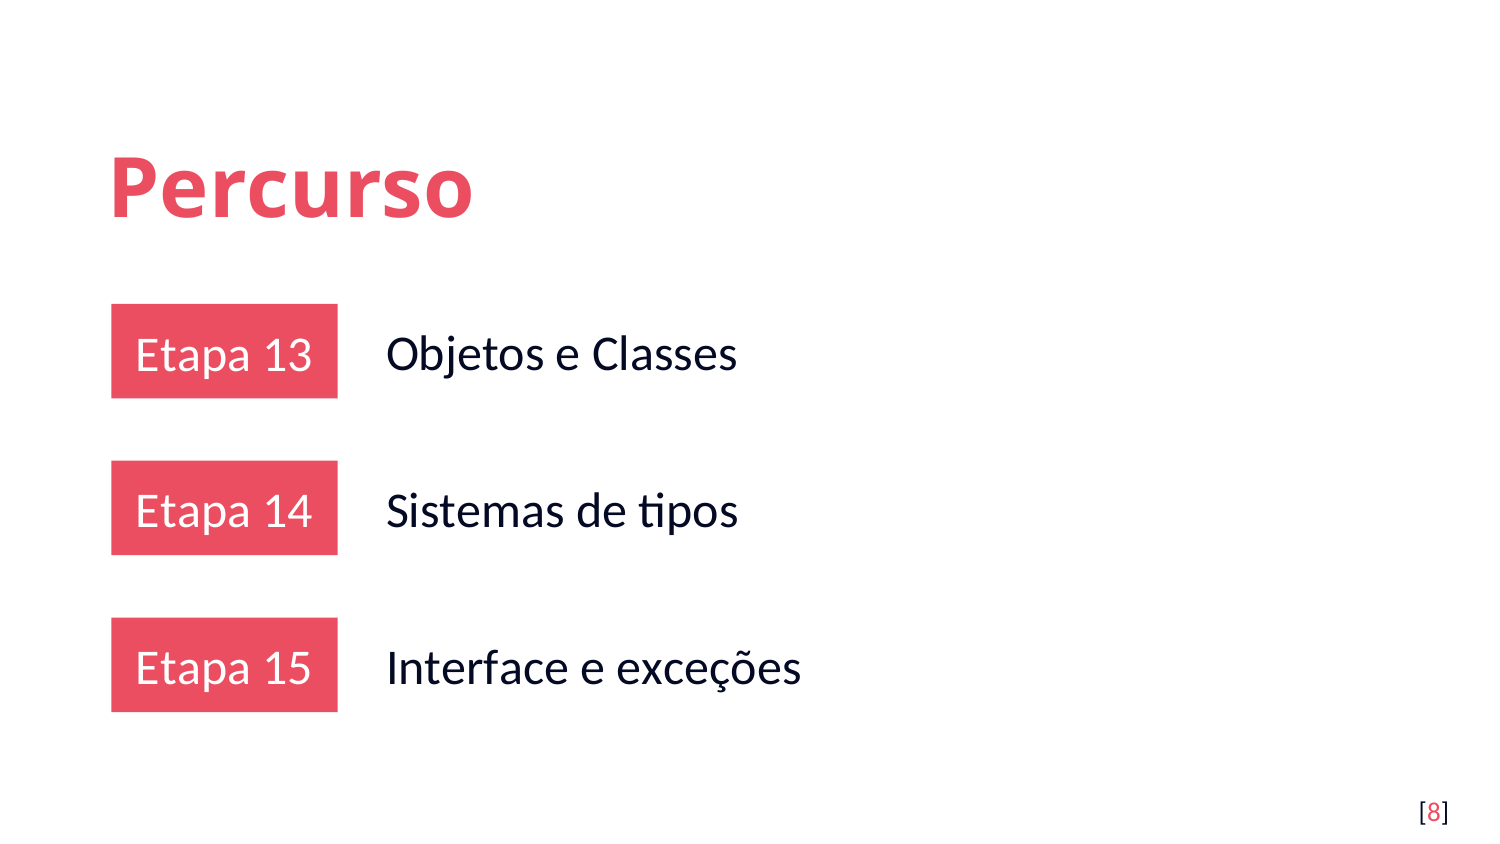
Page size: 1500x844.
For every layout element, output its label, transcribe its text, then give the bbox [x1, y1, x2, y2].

text_box Objetos e Classes [371, 313, 1384, 389]
text_box Etapa 14 [111, 460, 338, 556]
text_box Sistemas de tipos [371, 470, 1384, 546]
text_box Etapa 13 [111, 303, 338, 399]
text_box Etapa 15 [111, 617, 338, 713]
text_box Interface e exceções [371, 627, 1384, 703]
text_box Percurso [92, 104, 1309, 243]
slide_number [8] [1403, 779, 1494, 844]
